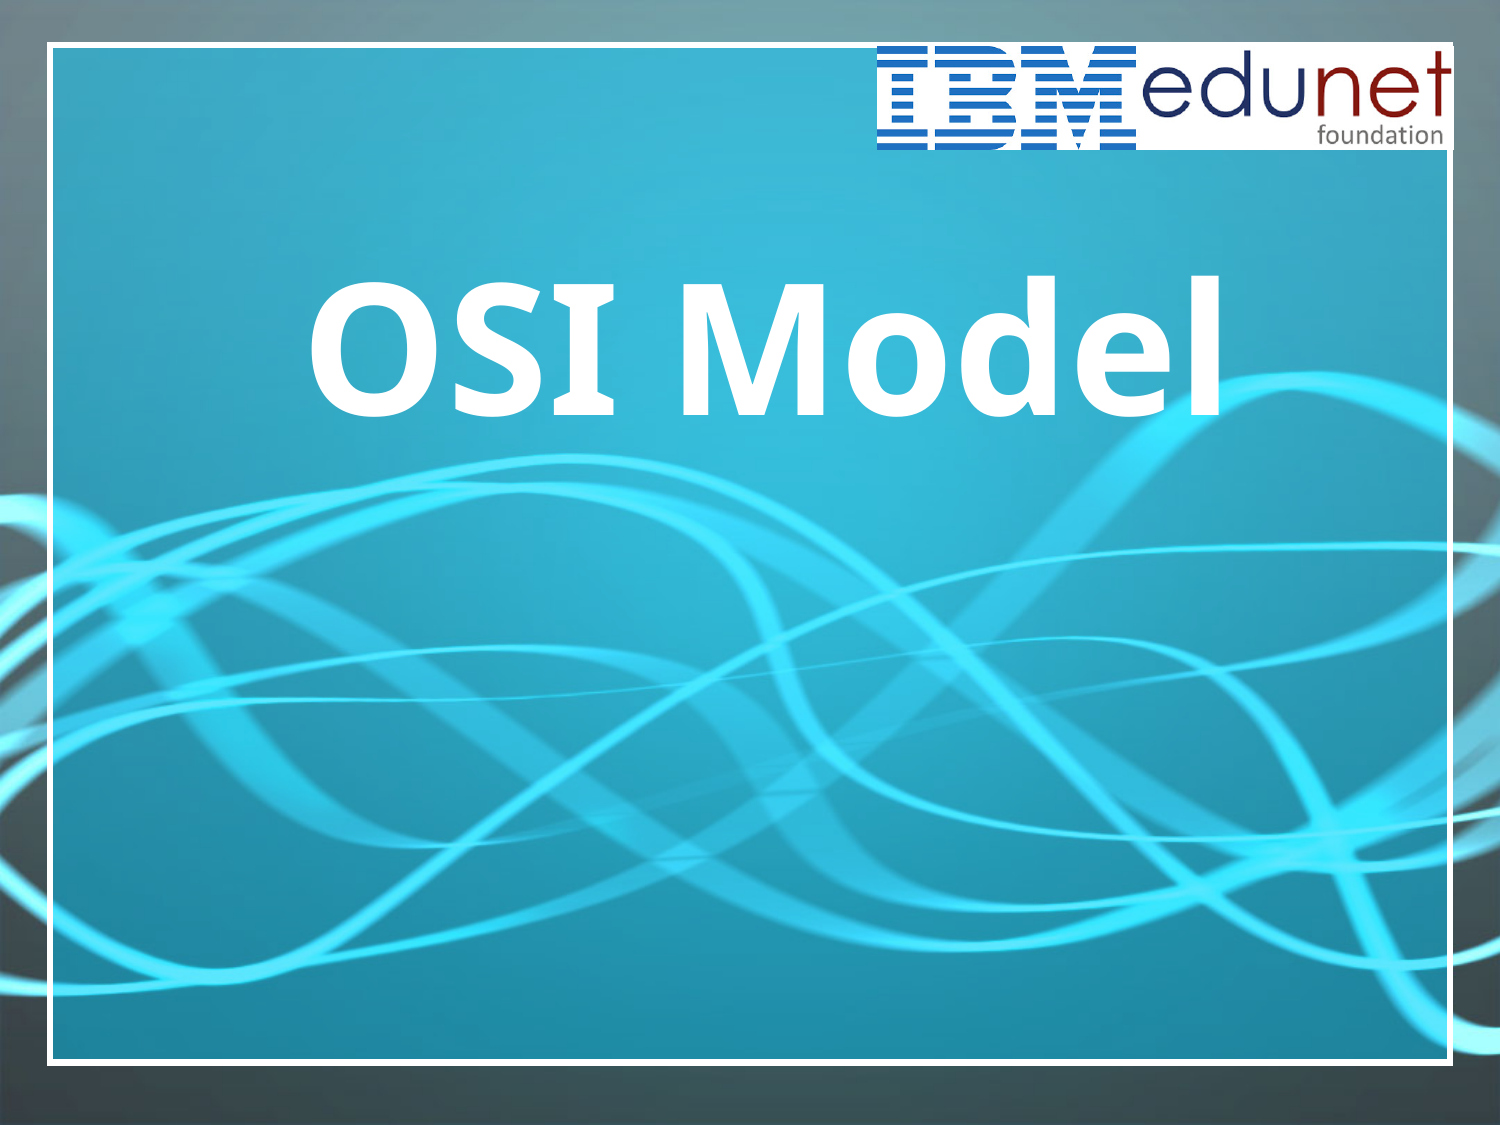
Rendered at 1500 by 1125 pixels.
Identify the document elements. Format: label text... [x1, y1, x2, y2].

title OSI Model [302, 223, 1234, 462]
picture [877, 46, 1454, 150]
